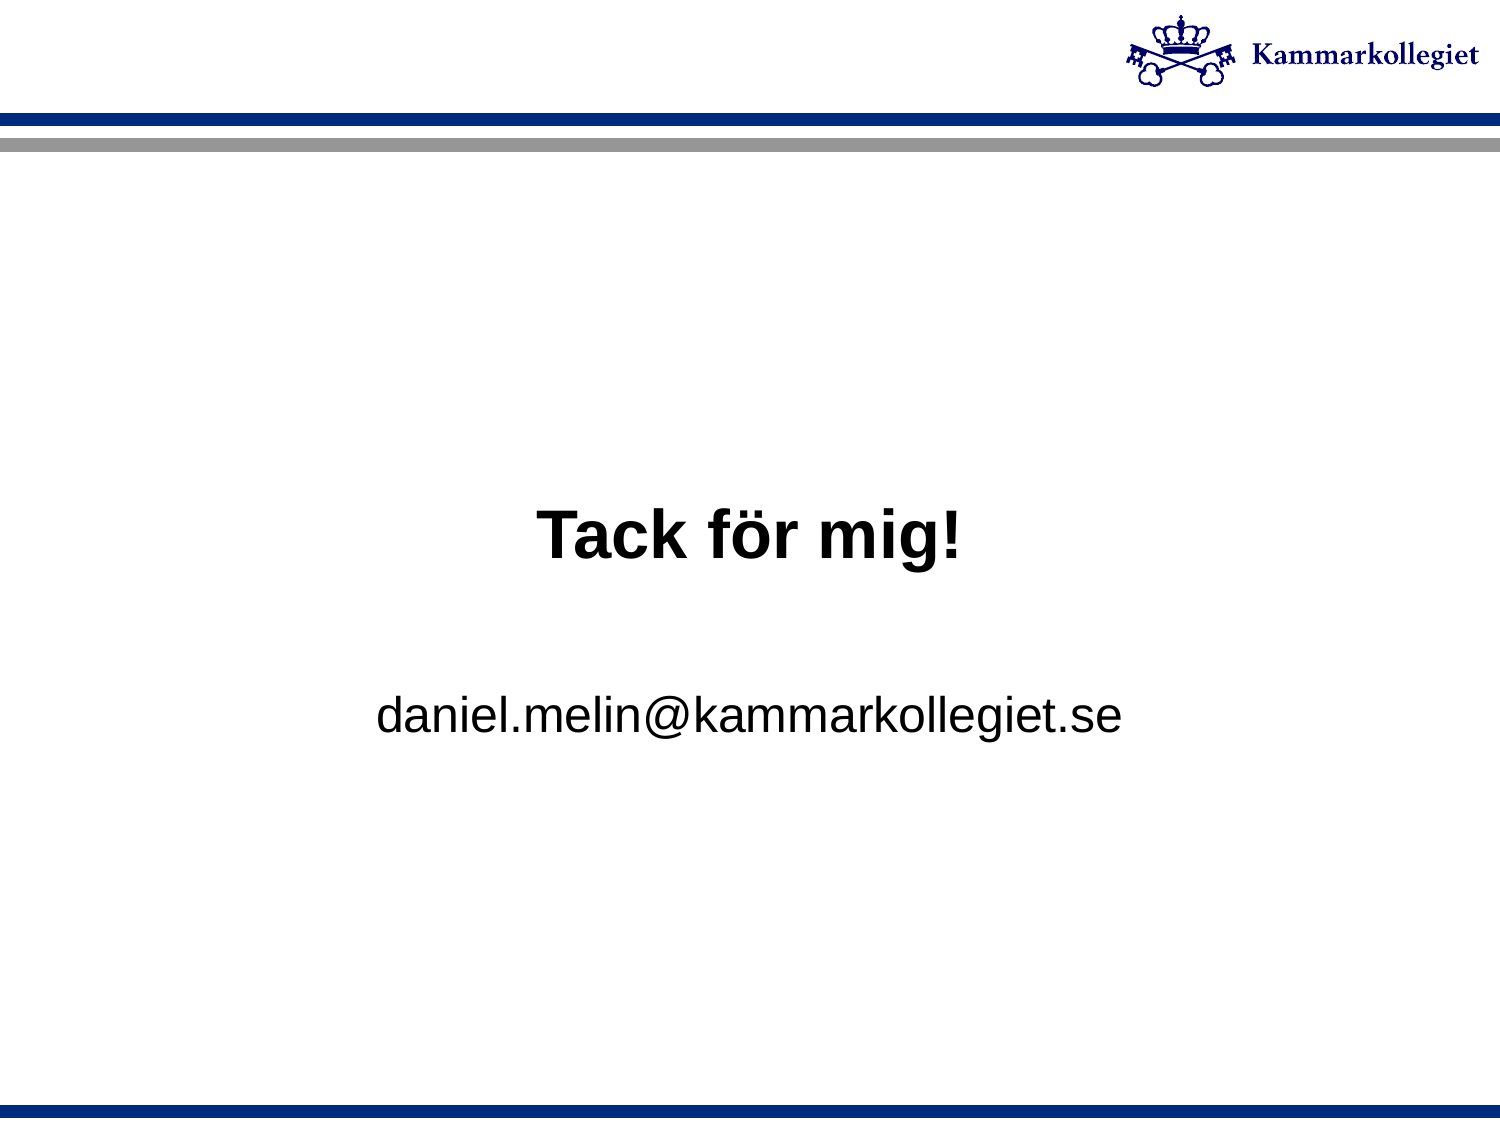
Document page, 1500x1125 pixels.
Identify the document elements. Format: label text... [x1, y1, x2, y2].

subtitle daniel.melin@kammarkollegiet.se [112, 674, 1388, 850]
title Tack för mig! [112, 437, 1388, 625]
